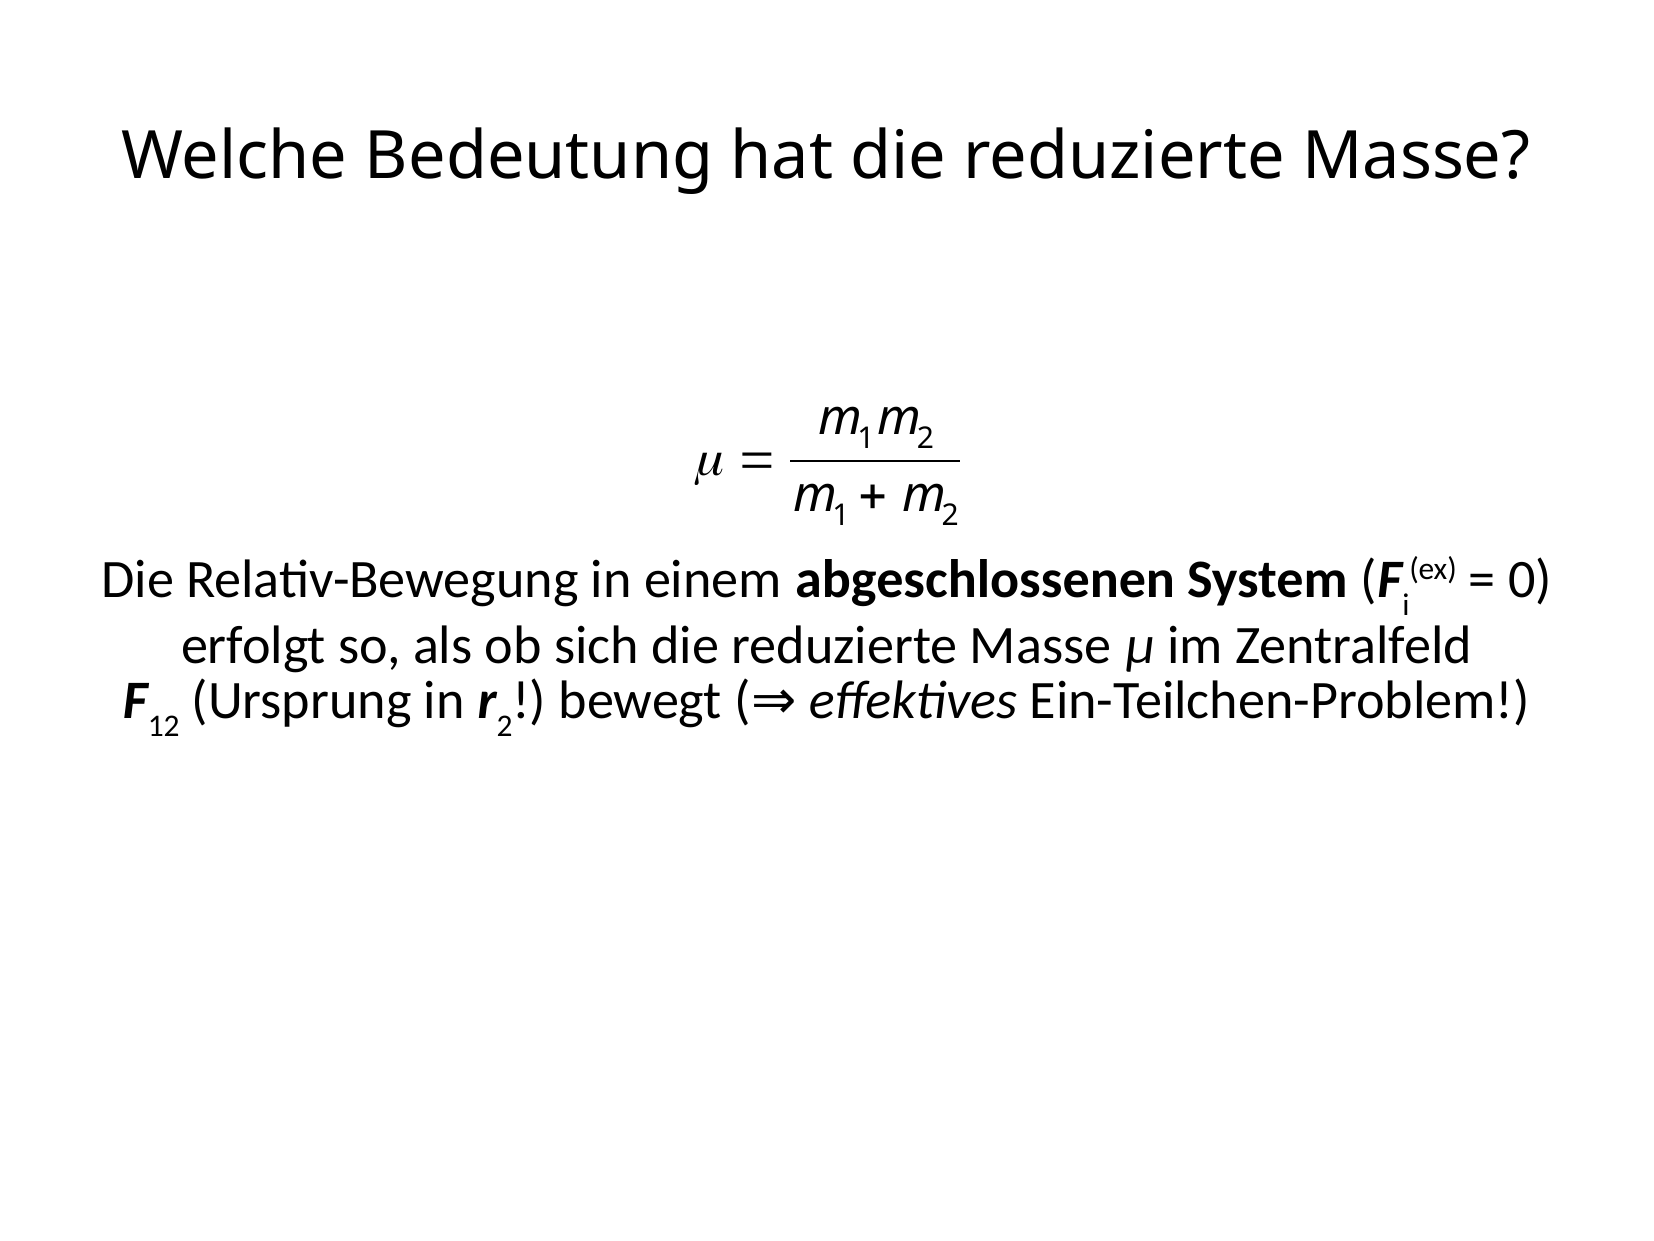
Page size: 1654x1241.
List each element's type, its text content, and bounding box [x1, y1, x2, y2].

chart [685, 387, 968, 534]
subtitle Die Relativ-Bewegung in einem abgeschlossenen System (Fi(ex) = 0) erfolgt so, als ob sich die reduzierte Masse μ im Zentralfeld F12 (Ursprung in r2!) bewegt (⇒ effektives Ein-Teilchen-Problem!) [82, 290, 1571, 1010]
title Welche Bedeutung hat die reduzierte Masse? [82, 49, 1571, 257]
